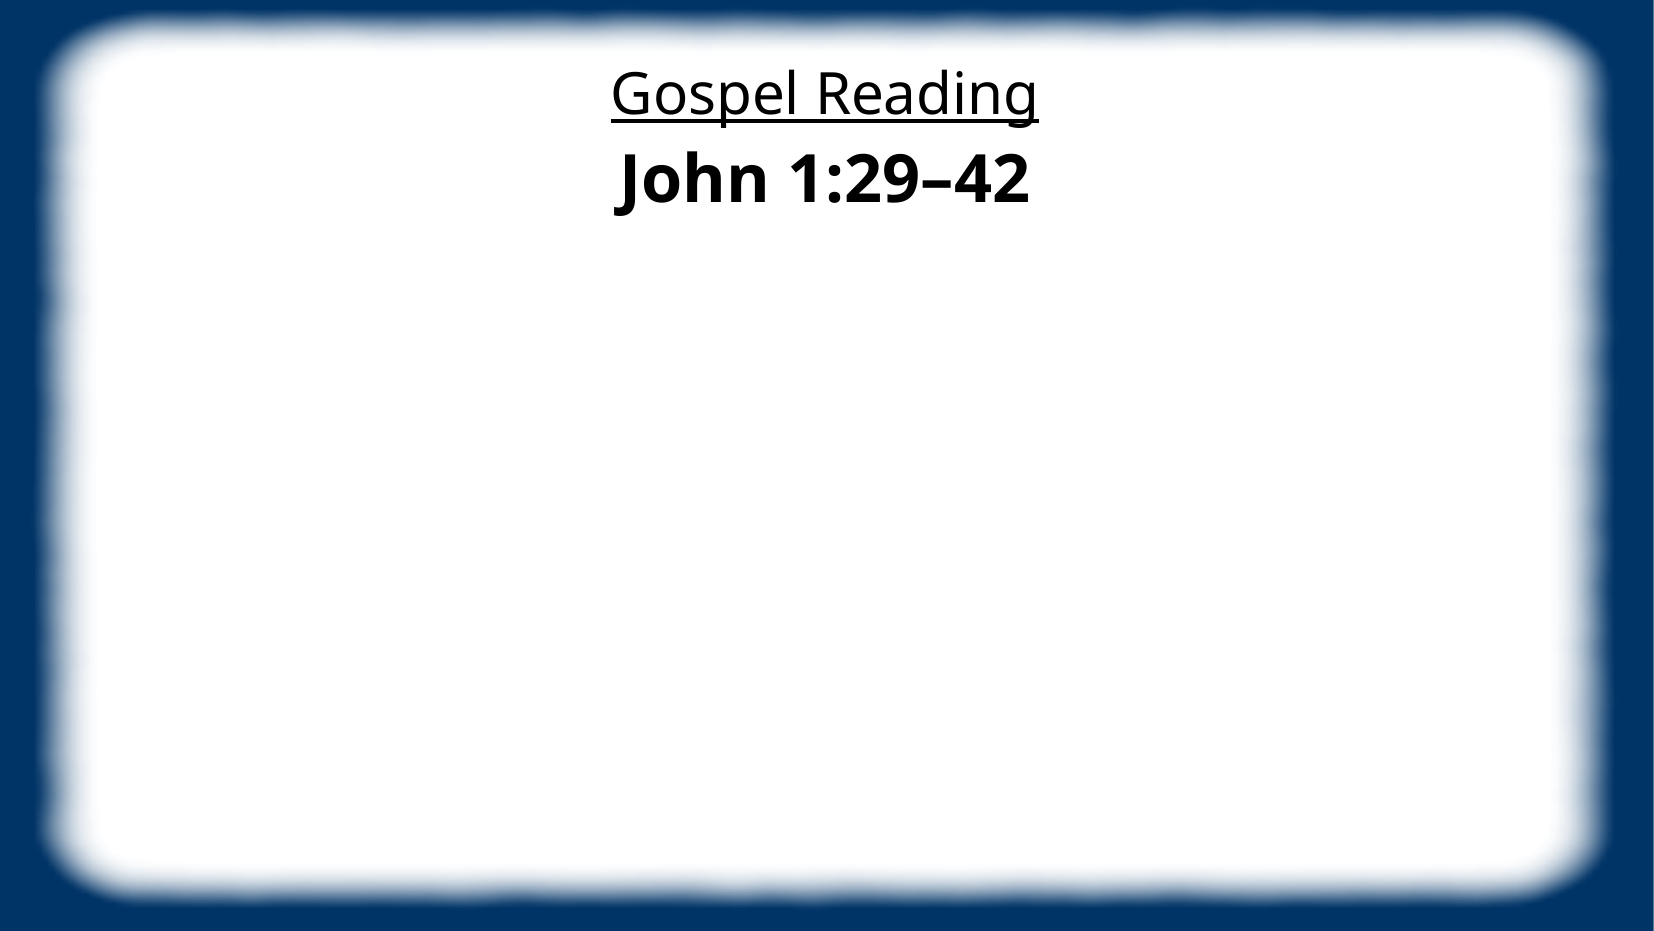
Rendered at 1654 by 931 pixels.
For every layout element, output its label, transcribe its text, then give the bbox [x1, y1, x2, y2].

text_box Gospel Reading John 1:29–42 [90, 45, 1561, 226]
picture [0, 0, 1654, 931]
